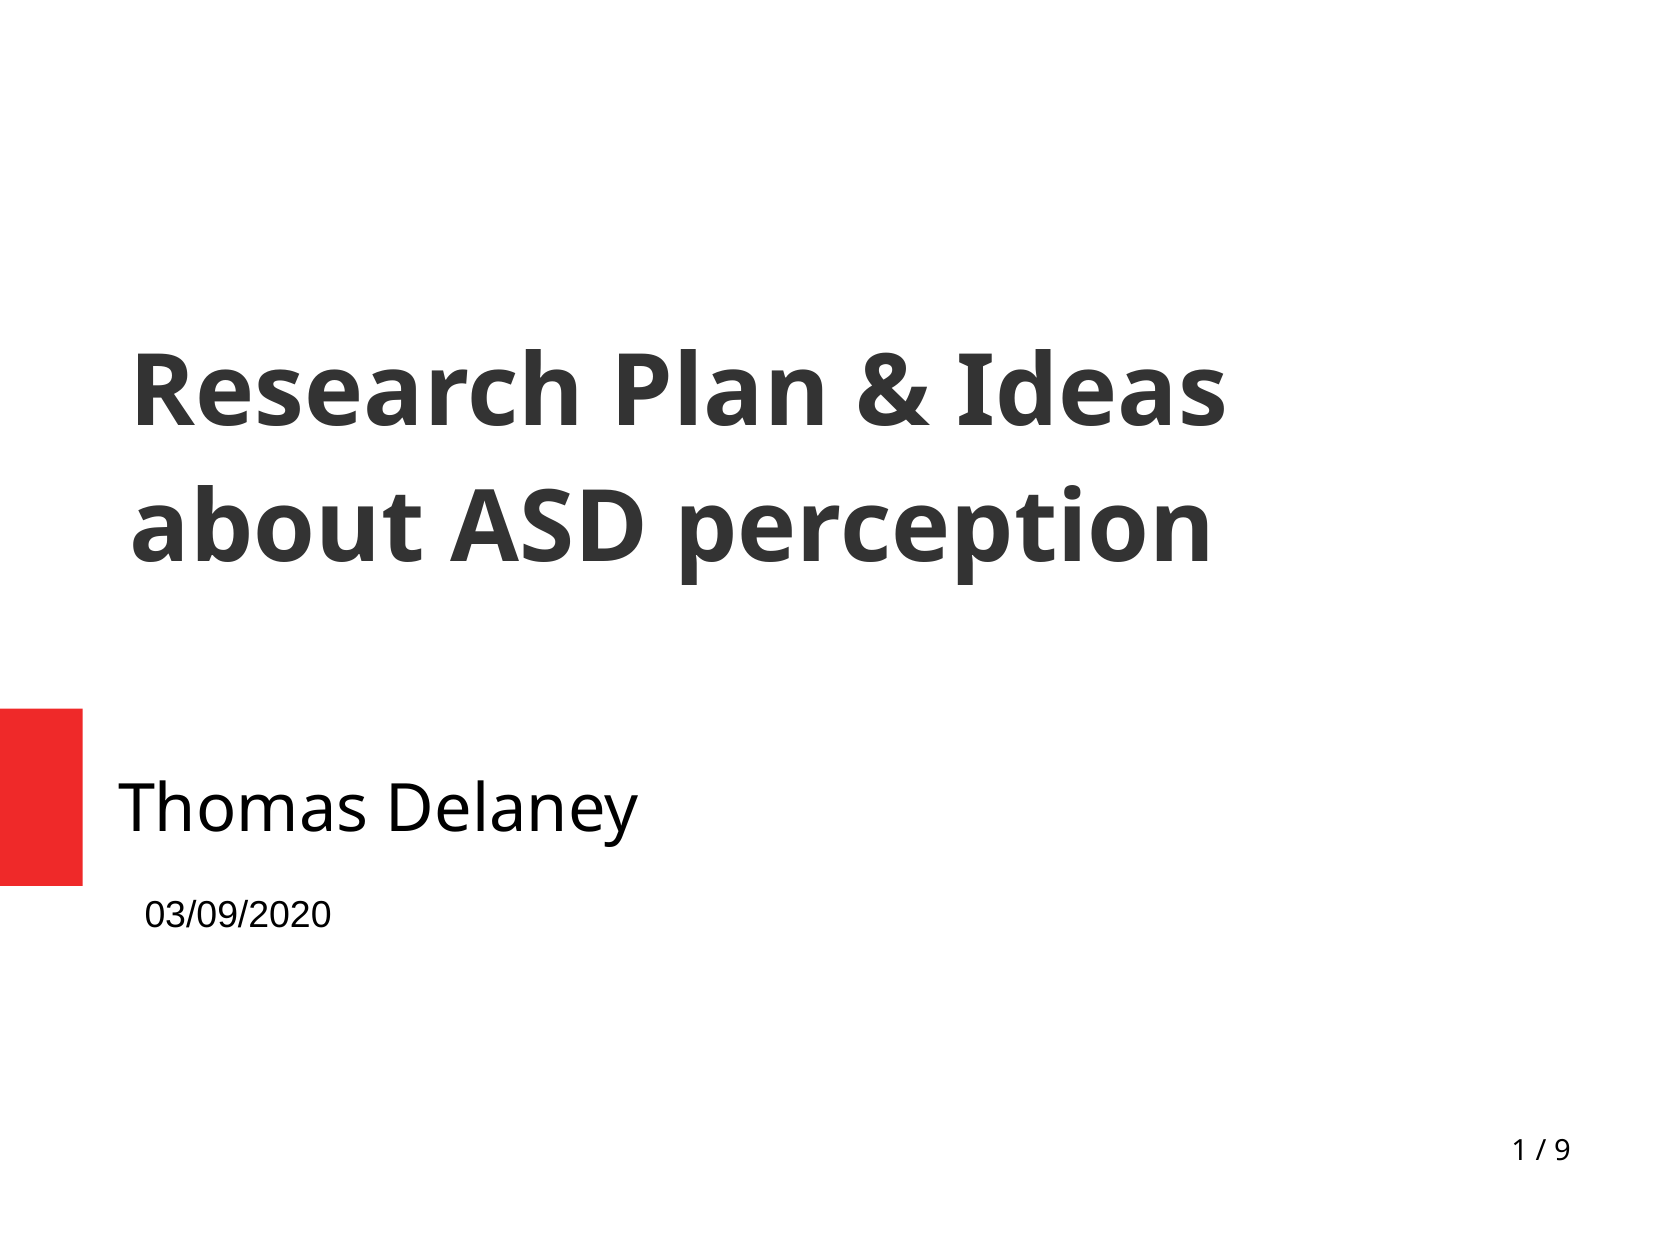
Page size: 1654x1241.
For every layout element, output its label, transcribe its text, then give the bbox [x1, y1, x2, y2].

text_box 03/09/2020 [129, 885, 390, 943]
subtitle Thomas Delaney [118, 724, 1524, 886]
title Research Plan & Ideas about ASD perception [129, 318, 1536, 591]
